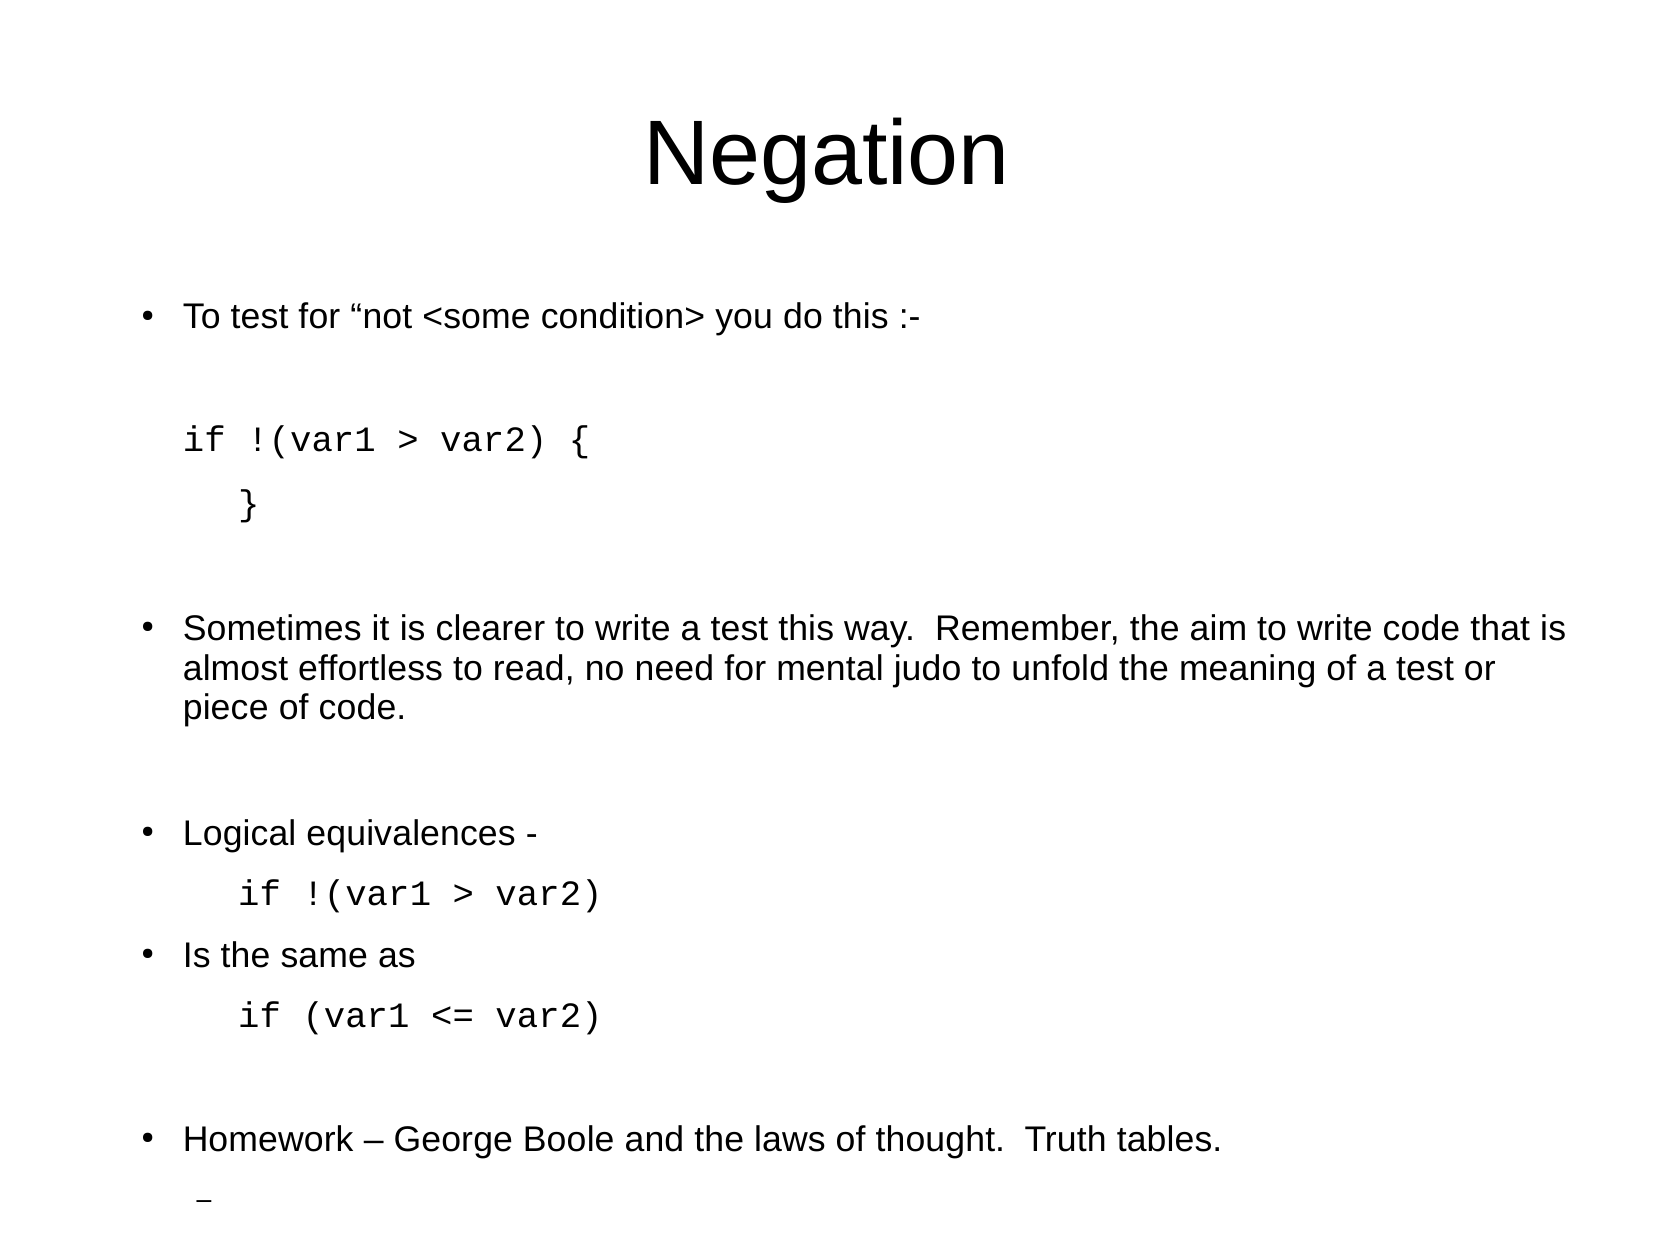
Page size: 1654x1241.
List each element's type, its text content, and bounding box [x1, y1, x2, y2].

list To test for “not <some condition> you do this :- if !(var1 > var2) { } Sometimes it is clearer to write a test this way. Remember, the aim to write code that is almost effortless to read, no need for mental judo to unfold the meaning of a test or piece of code. Logical equivalences - if !(var1 > var2) Is the same as if (var1 <= var2) Homework – George Boole and the laws of thought. Truth tables. [127, 296, 1583, 1170]
title Negation [82, 49, 1571, 257]
